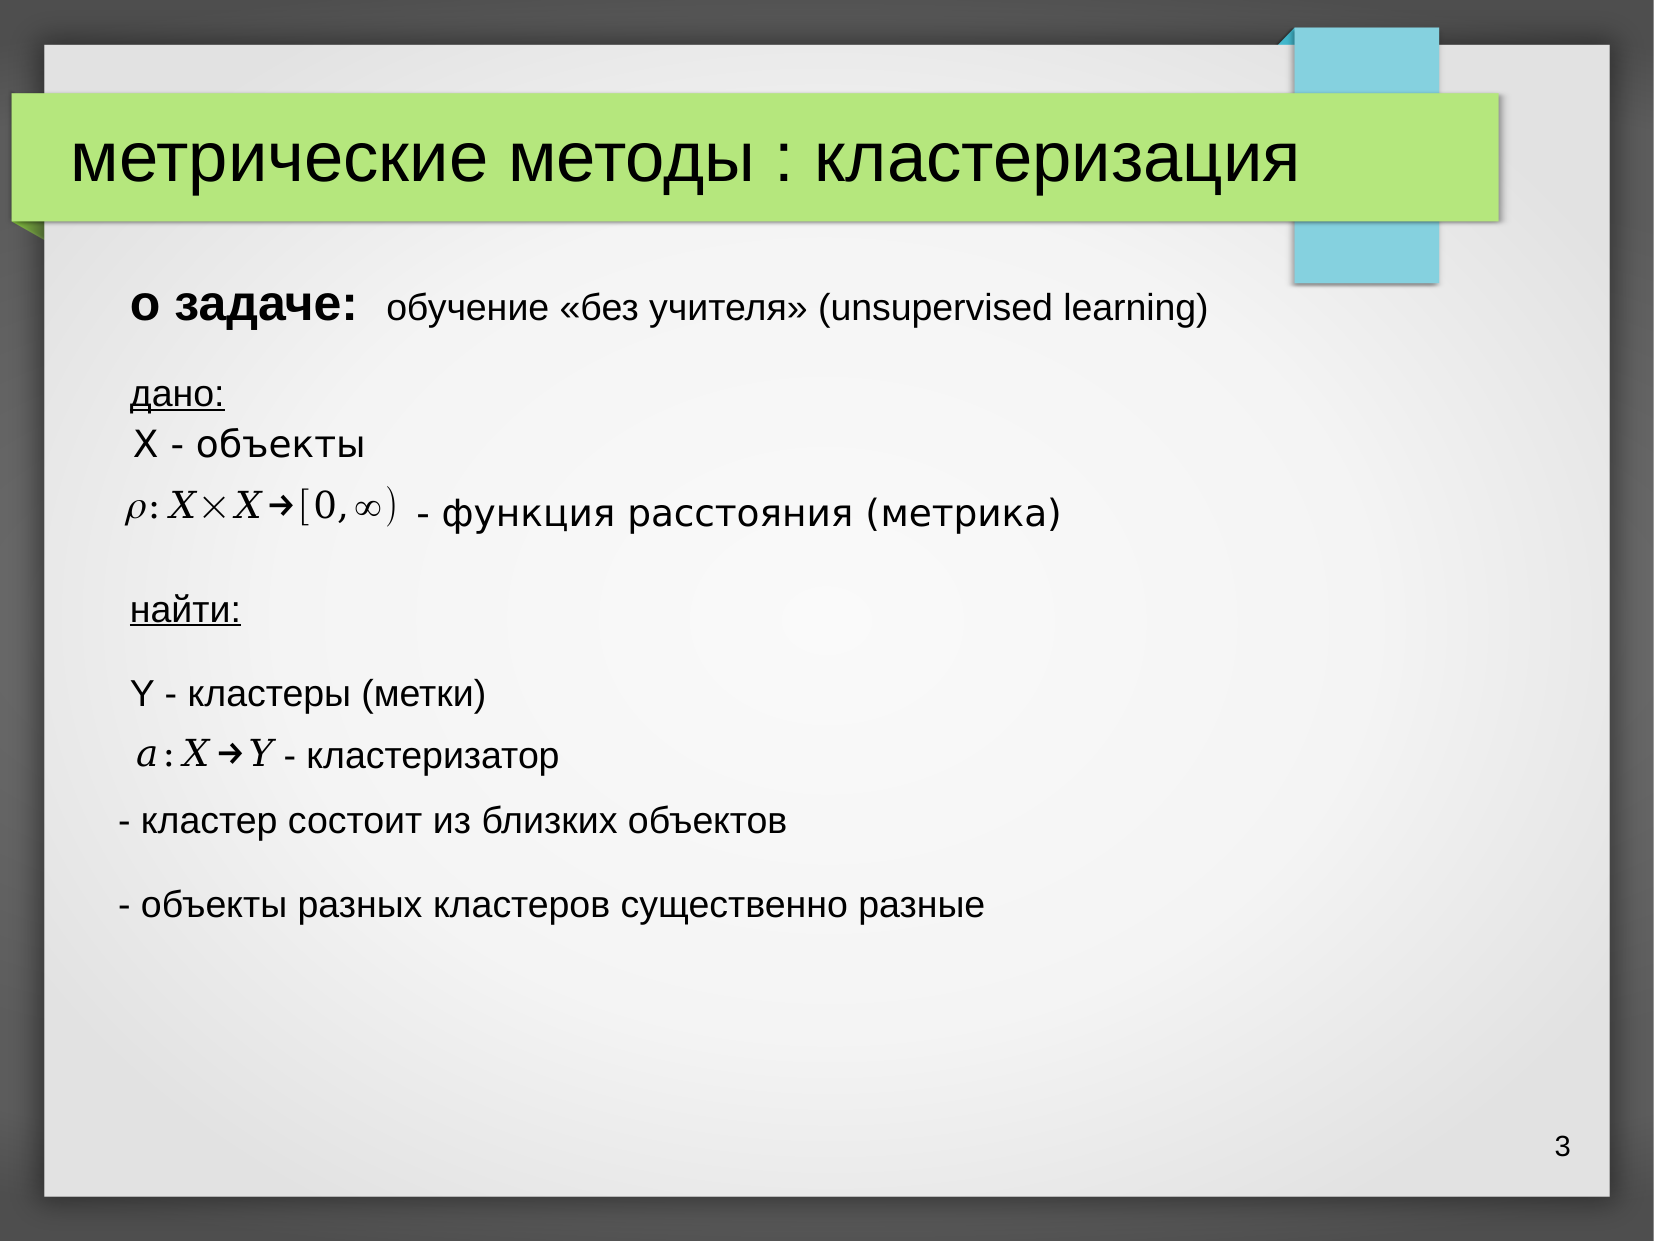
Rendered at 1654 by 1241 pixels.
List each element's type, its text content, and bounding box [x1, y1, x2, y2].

chart [129, 732, 284, 776]
picture [0, 0, 1654, 1241]
chart [118, 484, 401, 530]
title метрические методы : кластеризация [70, 117, 1382, 197]
text_box - кластеризатор [283, 732, 579, 780]
text_box найти: Y - кластеры (метки) [129, 587, 567, 714]
text_box - функция расстояния (метрика) [401, 484, 1087, 545]
text_box - кластер состоит из близких объектов - объекты разных кластеров существенно разные [118, 791, 1099, 934]
subtitle о задаче: обучение «без учителя» (unsupervised learning) дано: [129, 275, 1359, 415]
text_box X - объекты [118, 415, 381, 476]
